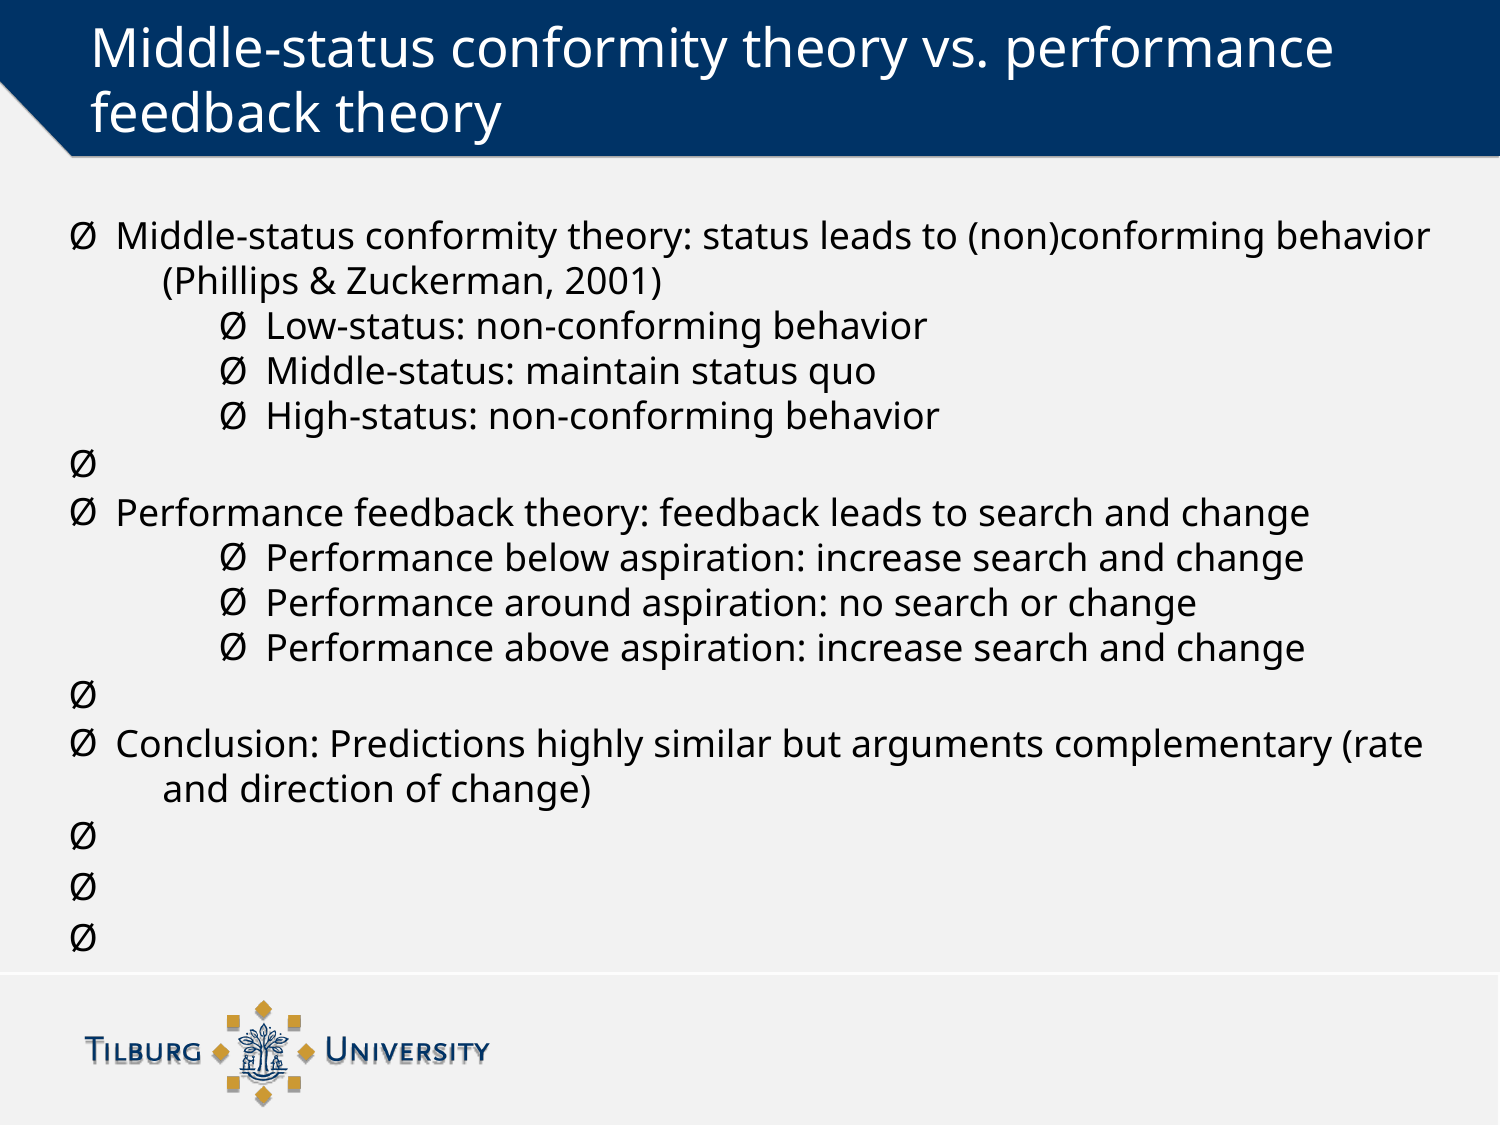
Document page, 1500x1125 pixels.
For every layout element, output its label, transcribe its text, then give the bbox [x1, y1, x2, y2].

title Middle-status conformity theory vs. performance feedback theory [75, 0, 1426, 156]
text_box Middle-status conformity theory: status leads to (non)conforming behavior (Phillips & Zuckerman, 2001) Low-status: non-conforming behavior Middle-status: maintain status quo High-status: non-conforming behavior Performance feedback theory: feedback leads to search and change Performance below aspiration: increase search and change Performance around aspiration: no search or change Performance above aspiration: increase search and change Conclusion: Predictions highly similar but arguments complementary (rate and direction of change) [53, 204, 1454, 948]
